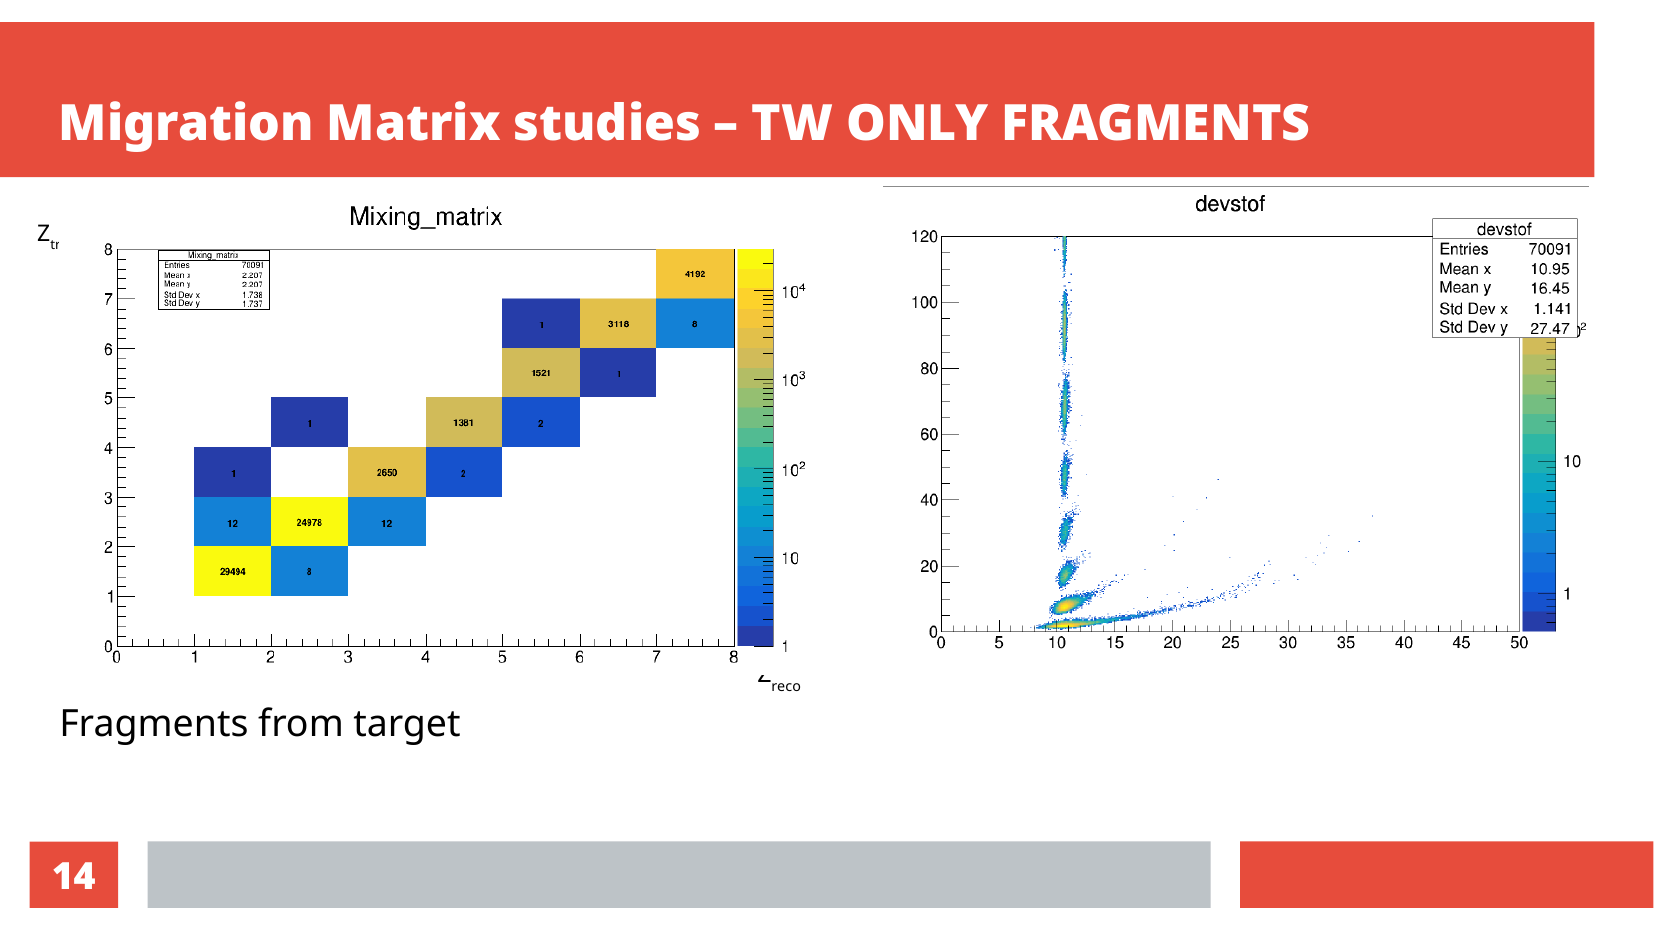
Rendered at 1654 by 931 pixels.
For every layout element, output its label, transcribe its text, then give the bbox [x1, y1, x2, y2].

text_box Zreco [742, 648, 821, 699]
text_box Fragments from target [44, 688, 499, 748]
picture [883, 186, 1589, 670]
picture [59, 201, 809, 675]
text_box Ztrue [22, 209, 59, 257]
title Migration Matrix studies – TW ONLY FRAGMENTS [59, 44, 1595, 156]
